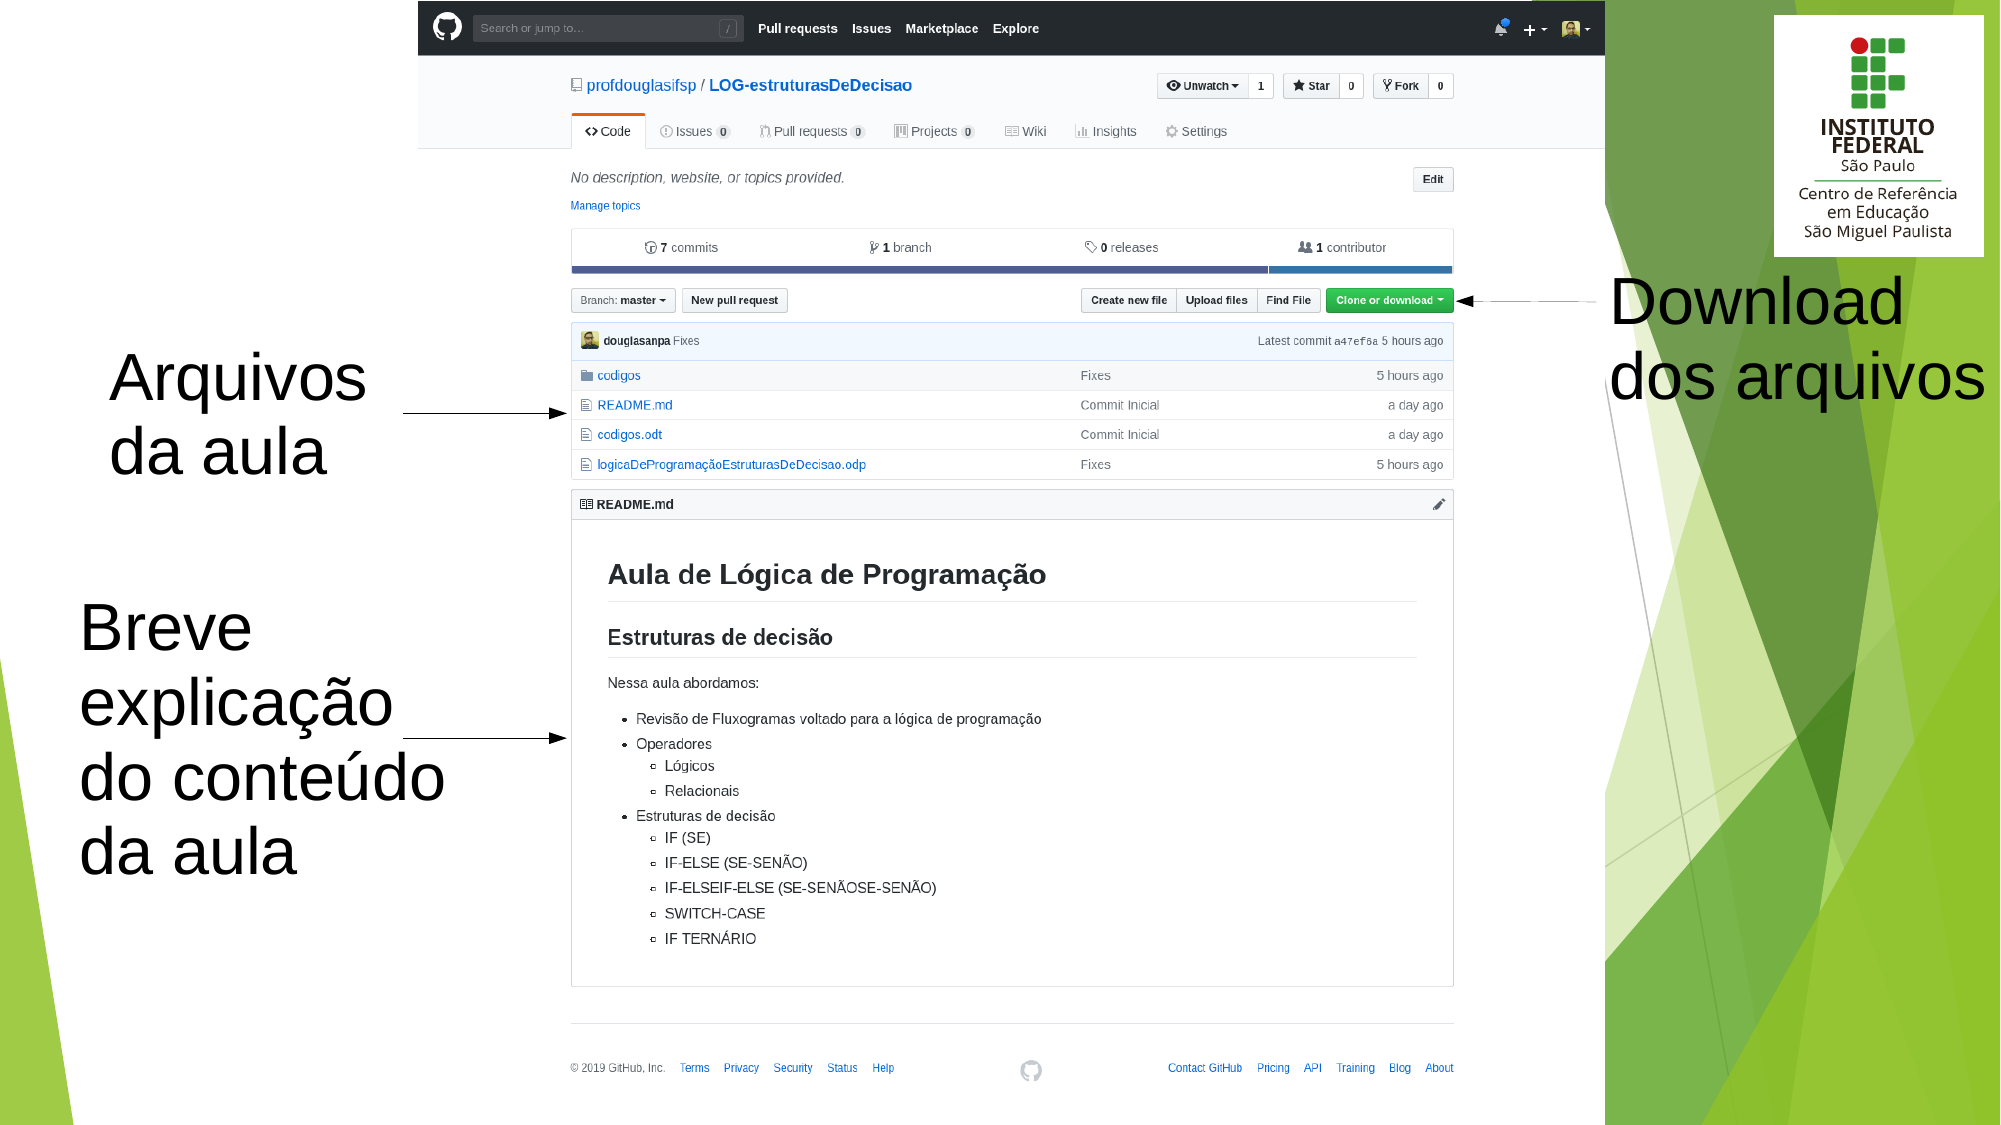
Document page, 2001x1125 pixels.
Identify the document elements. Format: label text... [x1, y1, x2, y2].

text_box Download dos arquivos [1594, 256, 2000, 422]
picture [418, 1, 1605, 1125]
picture [1774, 15, 1984, 257]
text_box Breve explicação do conteúdo da aula [64, 582, 480, 897]
text_box Arquivos da aula [94, 332, 403, 497]
